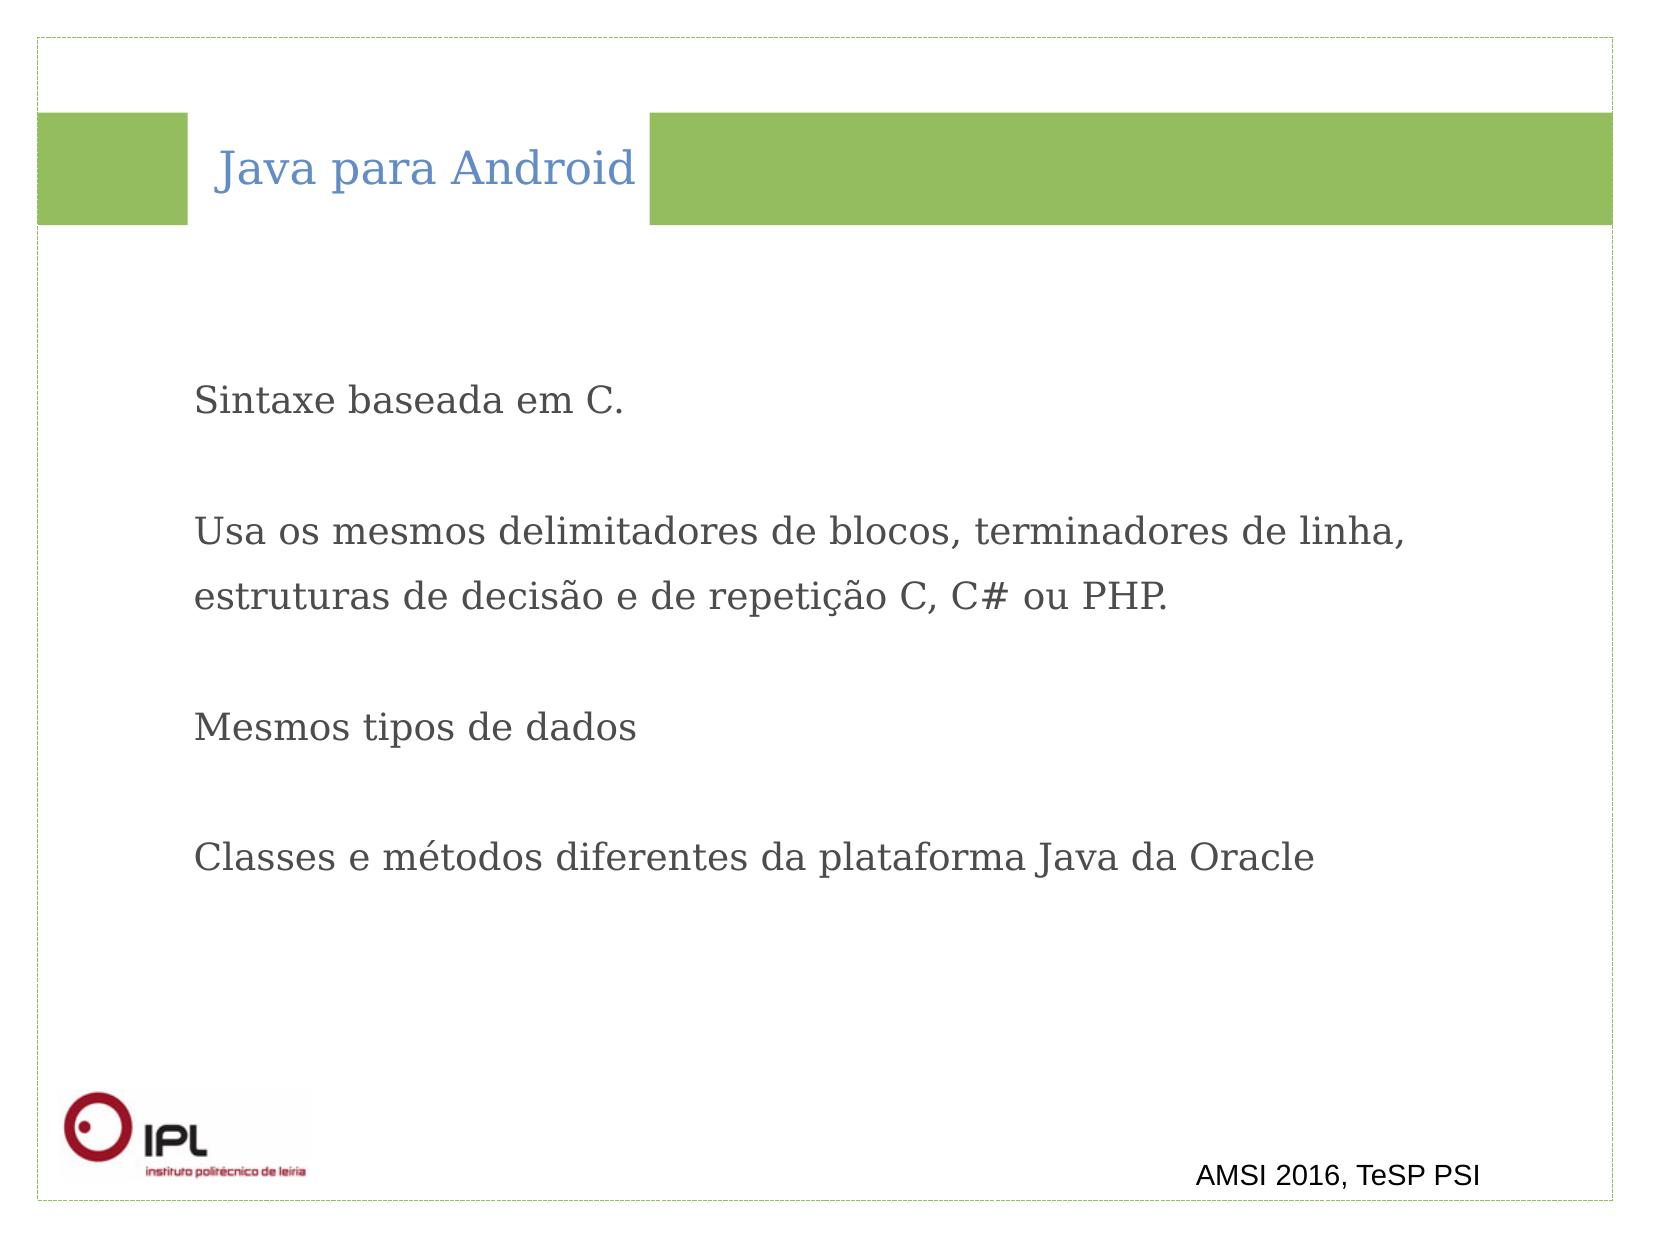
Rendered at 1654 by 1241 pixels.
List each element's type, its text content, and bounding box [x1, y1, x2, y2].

text_box [649, 112, 1613, 226]
text_box Java para Android [203, 134, 653, 203]
picture [59, 1089, 314, 1182]
text_box AMSI 2016, TeSP PSI [1181, 1151, 1625, 1200]
text_box Sintaxe baseada em C. Usa os mesmos delimitadores de blocos, terminadores de linha, estruturas de decisão e de repetição C, C# ou PHP. Mesmos tipos de dados Classes e métodos diferentes da plataforma Java da Oracle [178, 350, 1540, 876]
text_box [37, 112, 188, 226]
